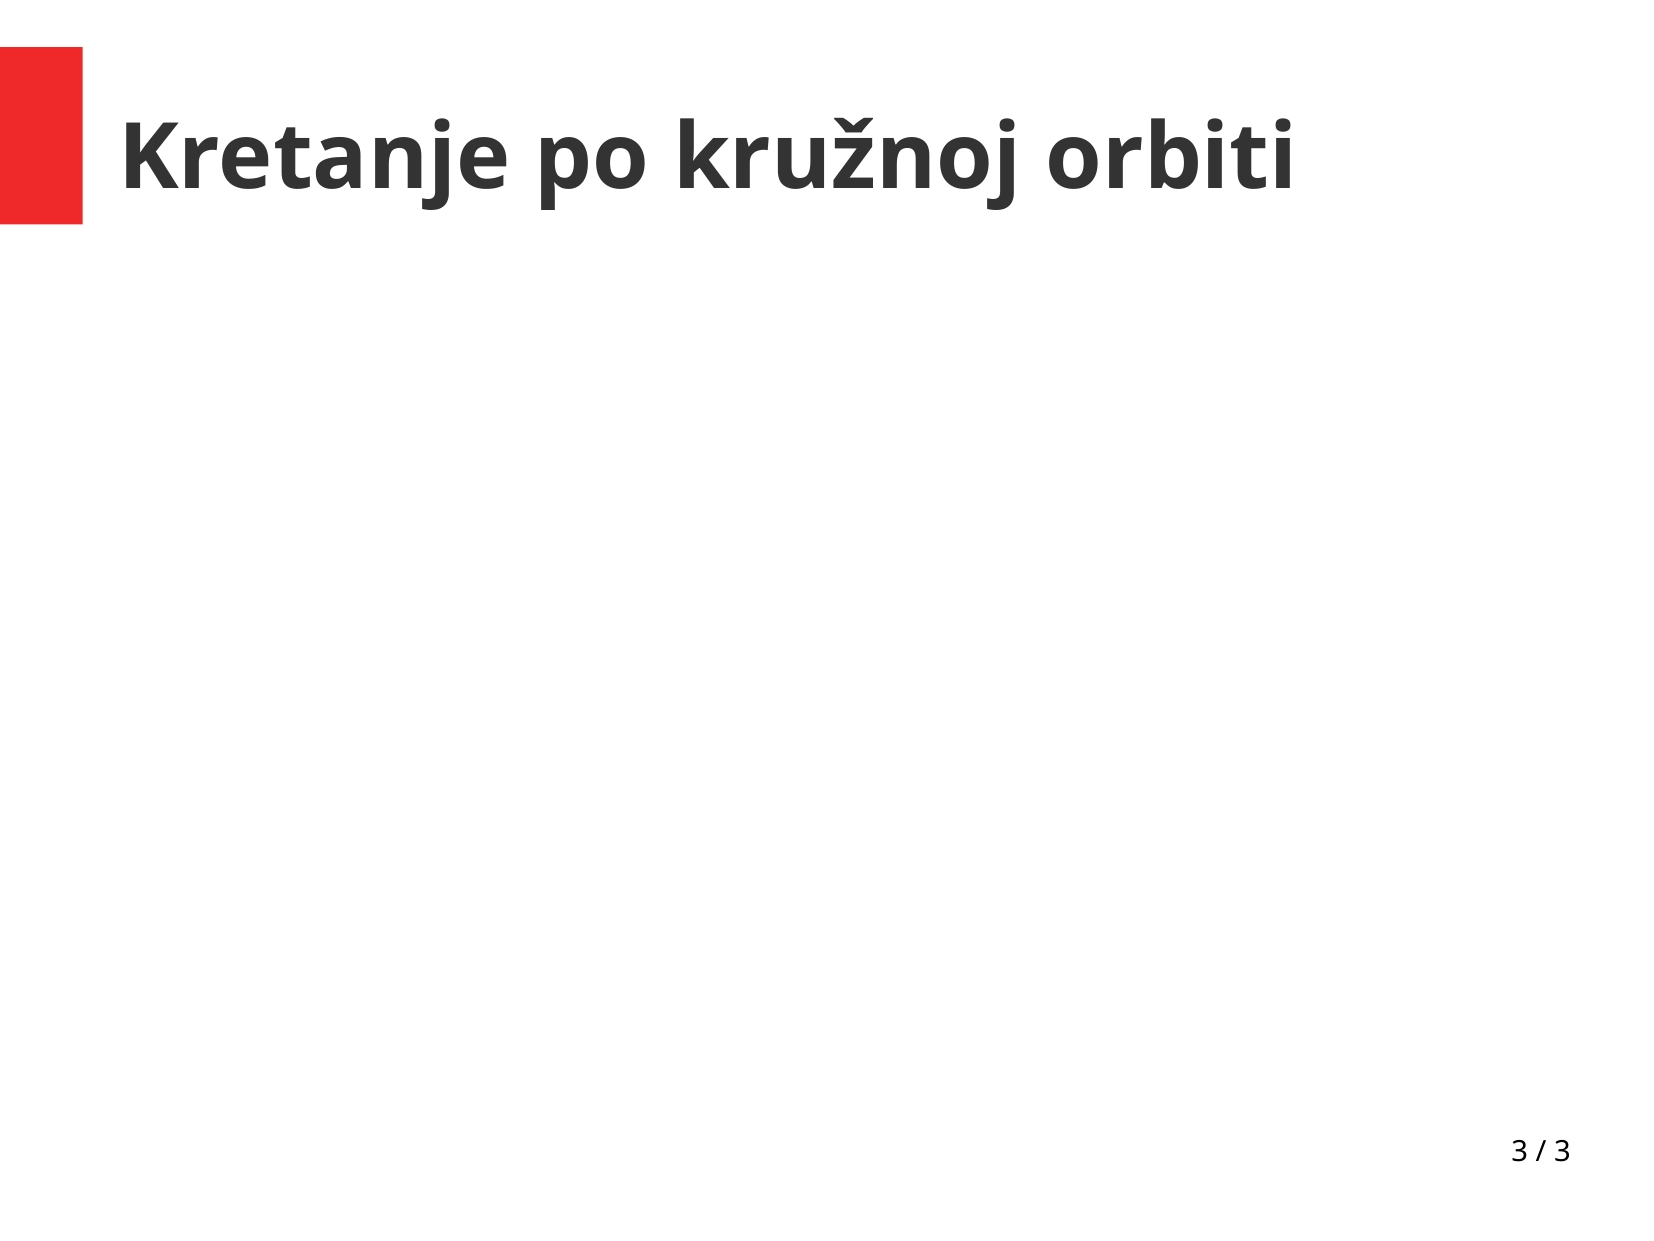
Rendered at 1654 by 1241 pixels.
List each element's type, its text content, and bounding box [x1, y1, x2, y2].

title Kretanje po kružnoj orbiti [118, 49, 1571, 257]
